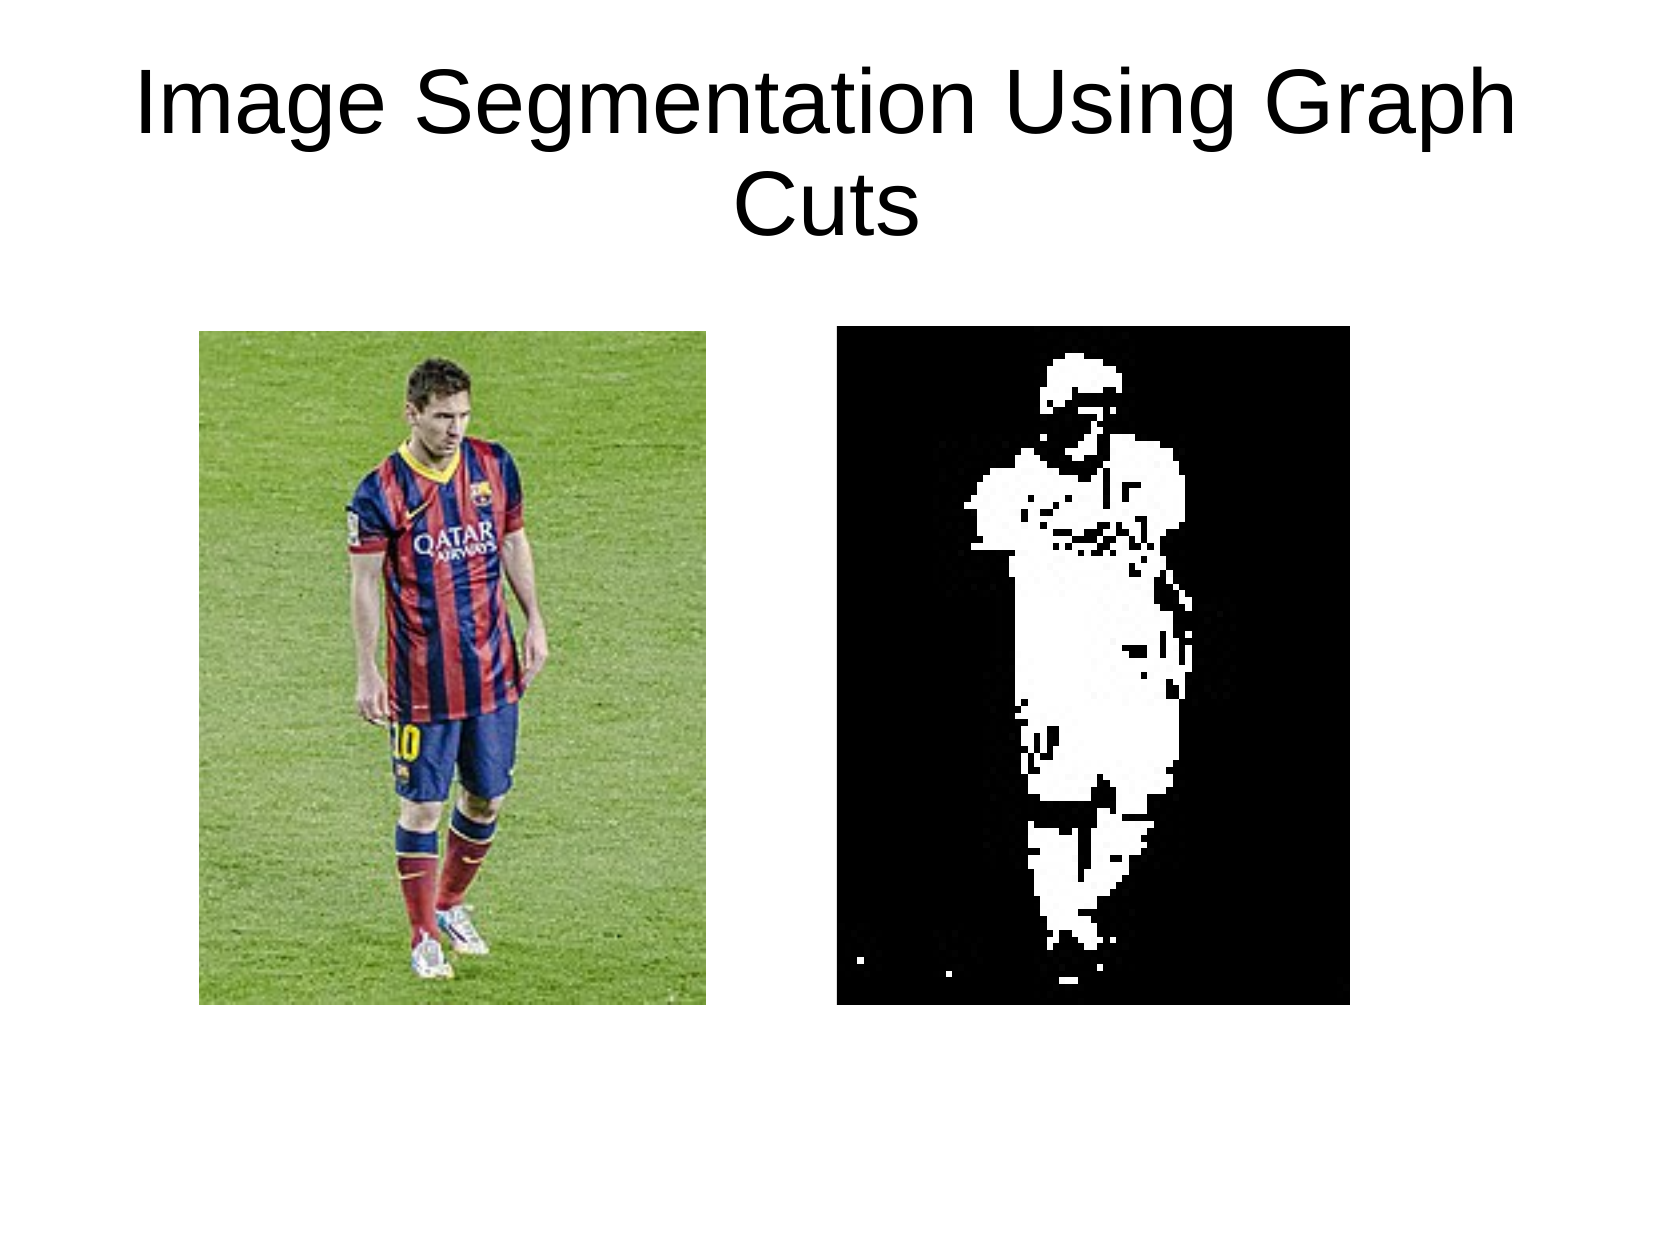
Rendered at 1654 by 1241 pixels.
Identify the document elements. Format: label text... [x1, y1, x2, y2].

title Image Segmentation Using Graph Cuts [82, 49, 1571, 257]
picture [836, 315, 1351, 1006]
picture [199, 331, 706, 1006]
